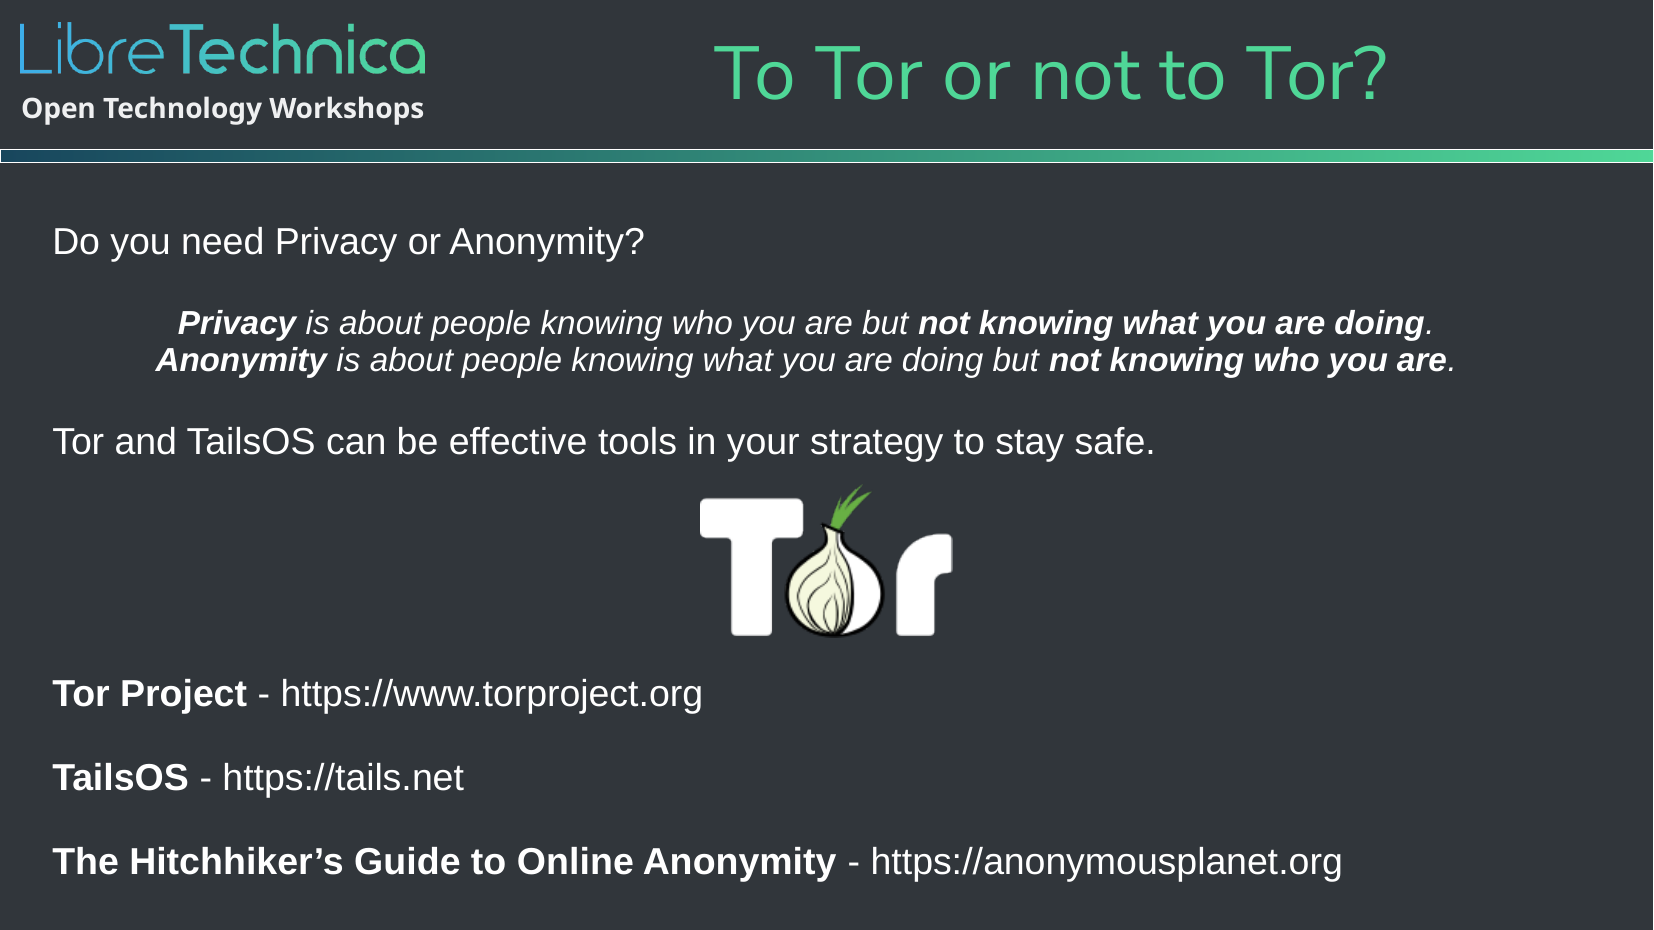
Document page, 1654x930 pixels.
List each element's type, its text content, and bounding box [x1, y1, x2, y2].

text_box To Tor or not to Tor? [449, 0, 1653, 151]
picture [20, 22, 425, 72]
title Open Technology Workshops [0, 72, 448, 142]
text_box [0, 149, 1653, 163]
text_box Do you need Privacy or Anonymity? Privacy is about people knowing who you are but not knowing what you are doing. Anonymity is about people knowing what you are doing but not knowing who you are. Tor and TailsOS can be effective tools in your strategy to stay safe. Tor Project - https://www.torproject.org TailsOS - https://tails.net The Hitchhiker’s Guide to Online Anonymity - https://anonymousplanet.org [37, 213, 1576, 890]
picture [700, 484, 953, 638]
